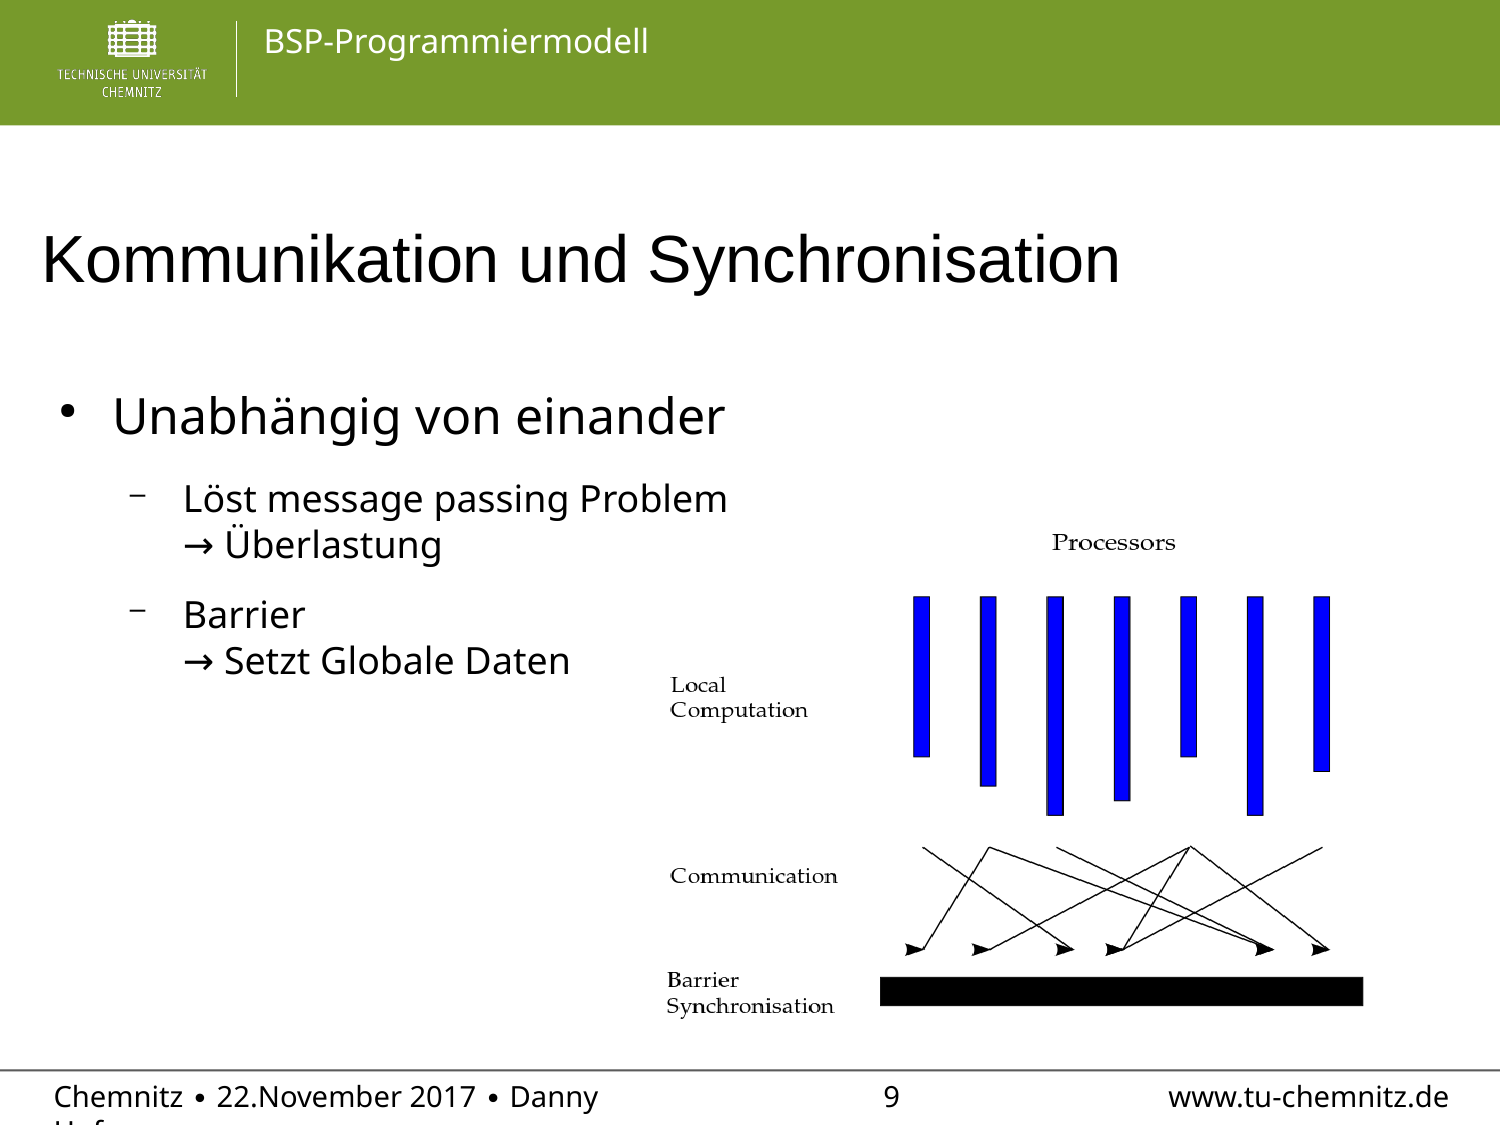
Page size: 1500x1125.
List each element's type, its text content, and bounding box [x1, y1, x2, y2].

picture [25, 0, 239, 130]
list Unabhängig von einander Löst message passing Problem → Überlastung Barrier → Setzt Globale Daten [41, 385, 1459, 1035]
picture [614, 472, 1489, 1071]
title Kommunikation und Synchronisation [41, 162, 1459, 362]
